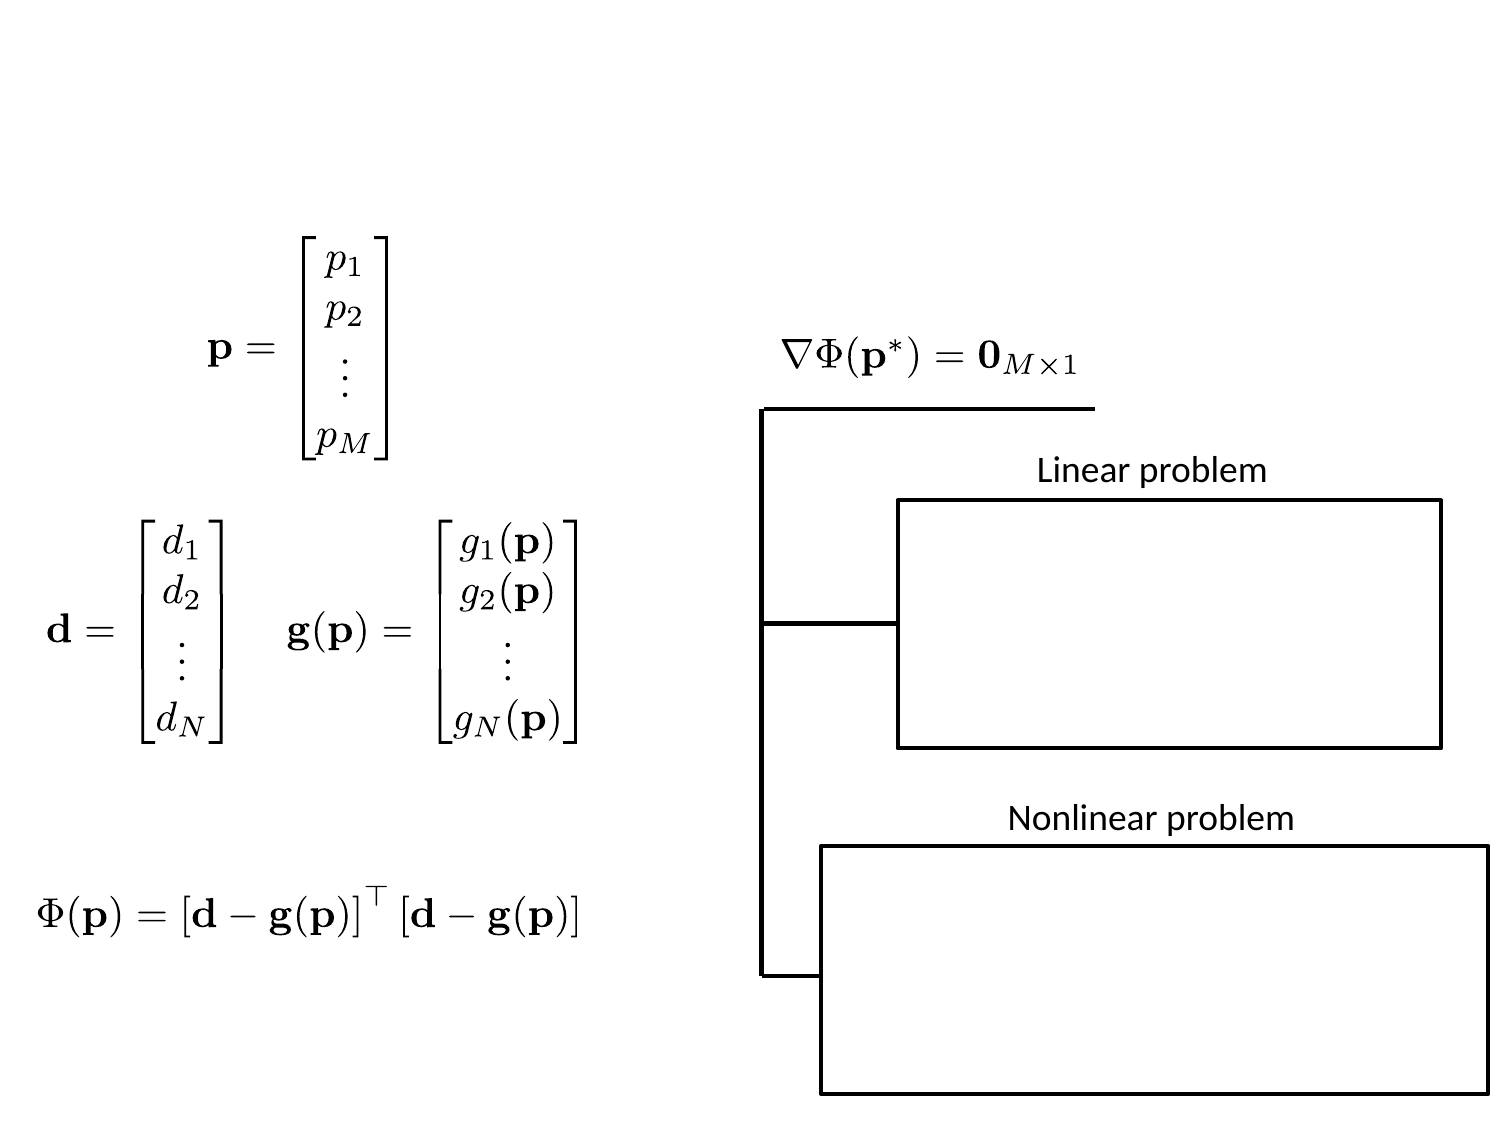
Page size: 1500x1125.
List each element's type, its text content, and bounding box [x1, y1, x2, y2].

text_box [45, 519, 237, 744]
text_box [779, 336, 1079, 378]
text_box [35, 885, 582, 938]
text_box Linear problem [954, 437, 1351, 498]
text_box [206, 236, 402, 461]
text_box [286, 519, 591, 744]
text_box Nonlinear problem [820, 785, 1483, 846]
